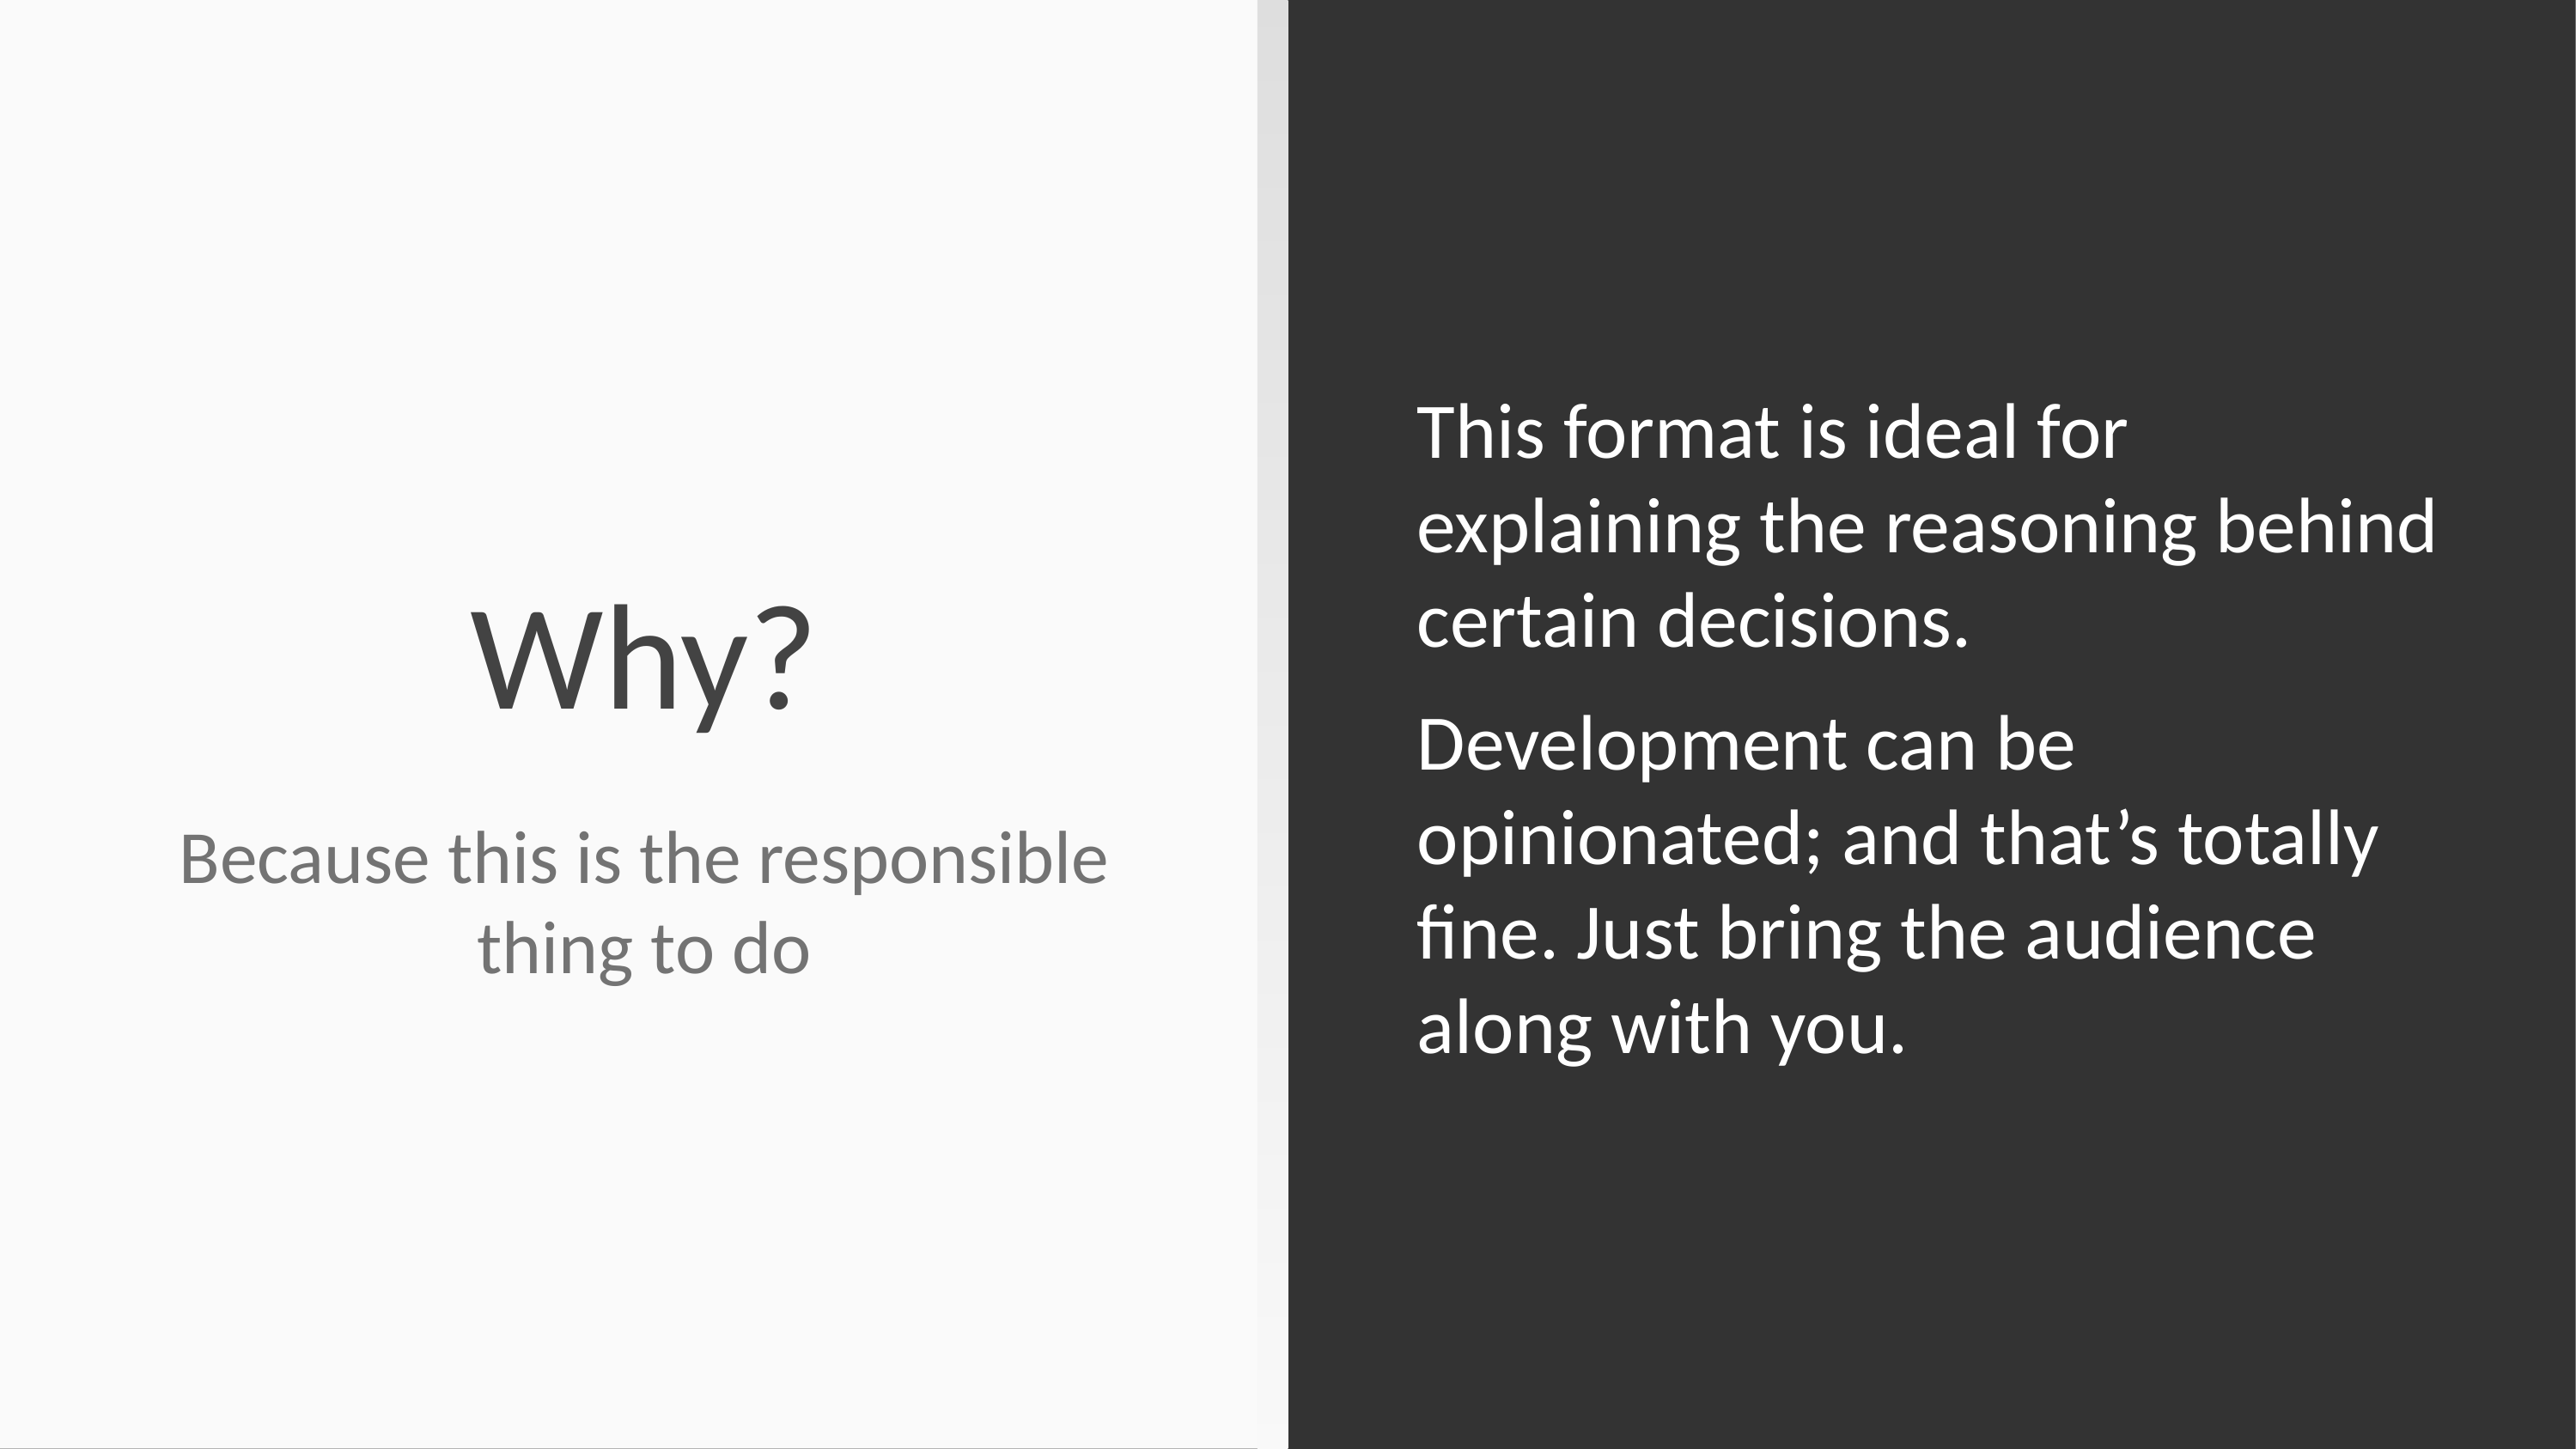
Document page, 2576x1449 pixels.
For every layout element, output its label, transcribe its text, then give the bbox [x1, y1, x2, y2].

subtitle Because this is the responsible thing to do [75, 782, 1215, 1131]
list This format is ideal for explaining the reasoning behind certain decisions. Development can be opinionated; and that’s totally fine. Just bring the audience along with you. [1391, 204, 2473, 1245]
title Why? [75, 347, 1215, 765]
